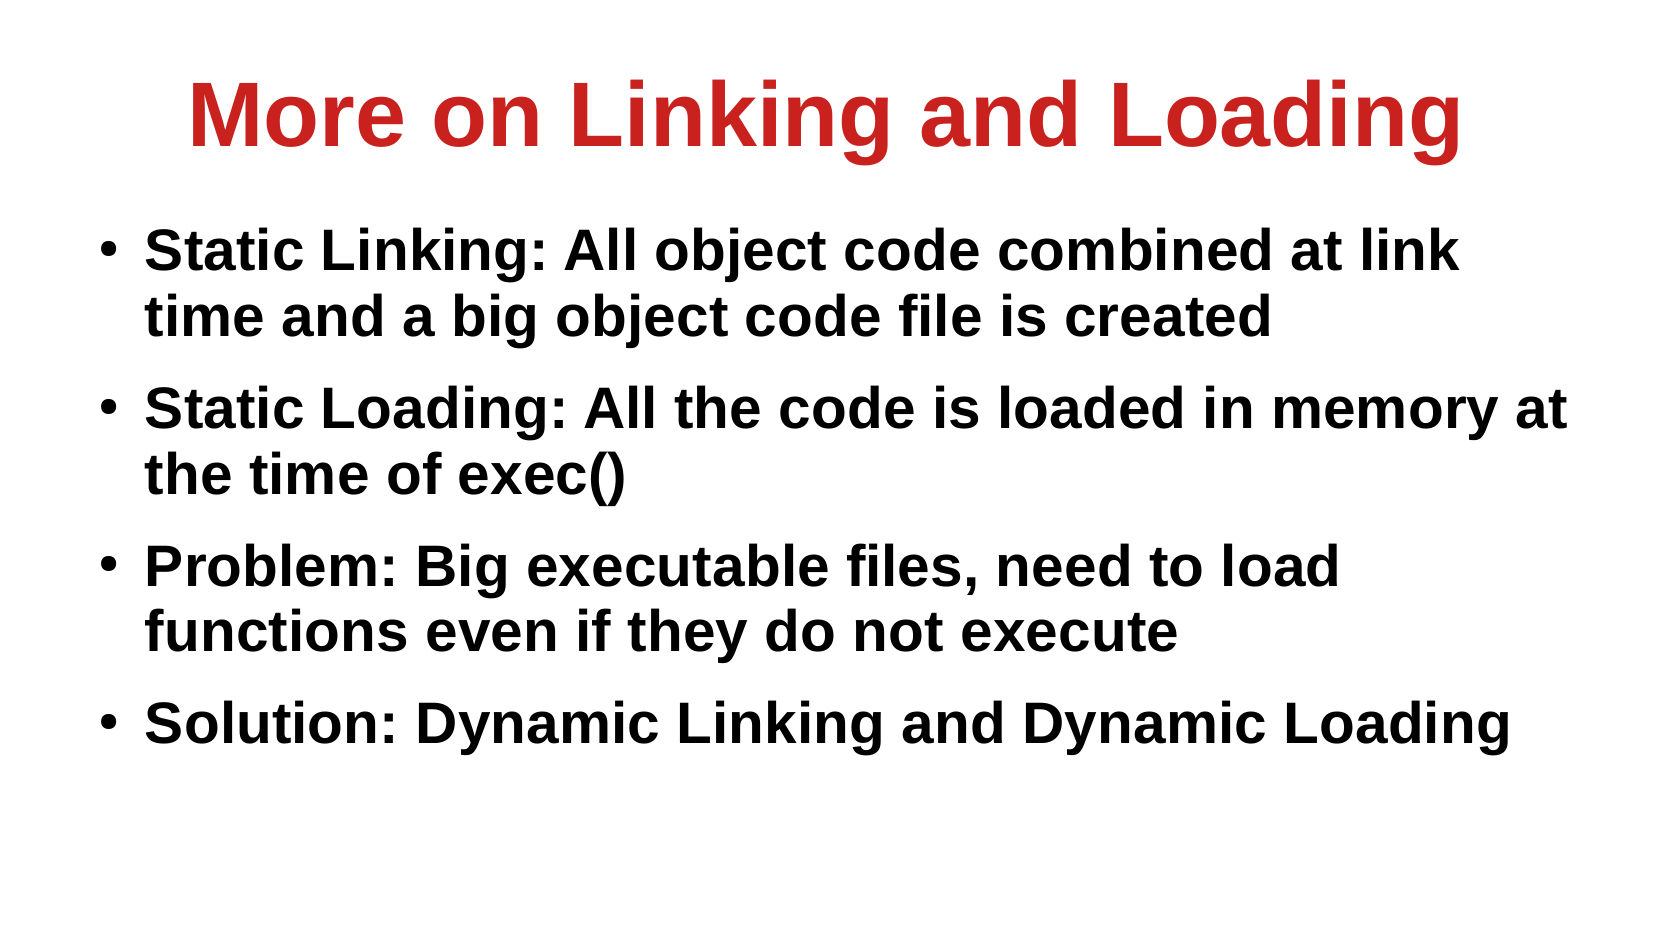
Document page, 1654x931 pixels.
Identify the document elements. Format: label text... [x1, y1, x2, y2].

list Static Linking: All object code combined at link time and a big object code file is created Static Loading: All the code is loaded in memory at the time of exec() Problem: Big executable files, need to load functions even if they do not execute Solution: Dynamic Linking and Dynamic Loading [82, 217, 1571, 758]
title More on Linking and Loading [82, 37, 1571, 193]
